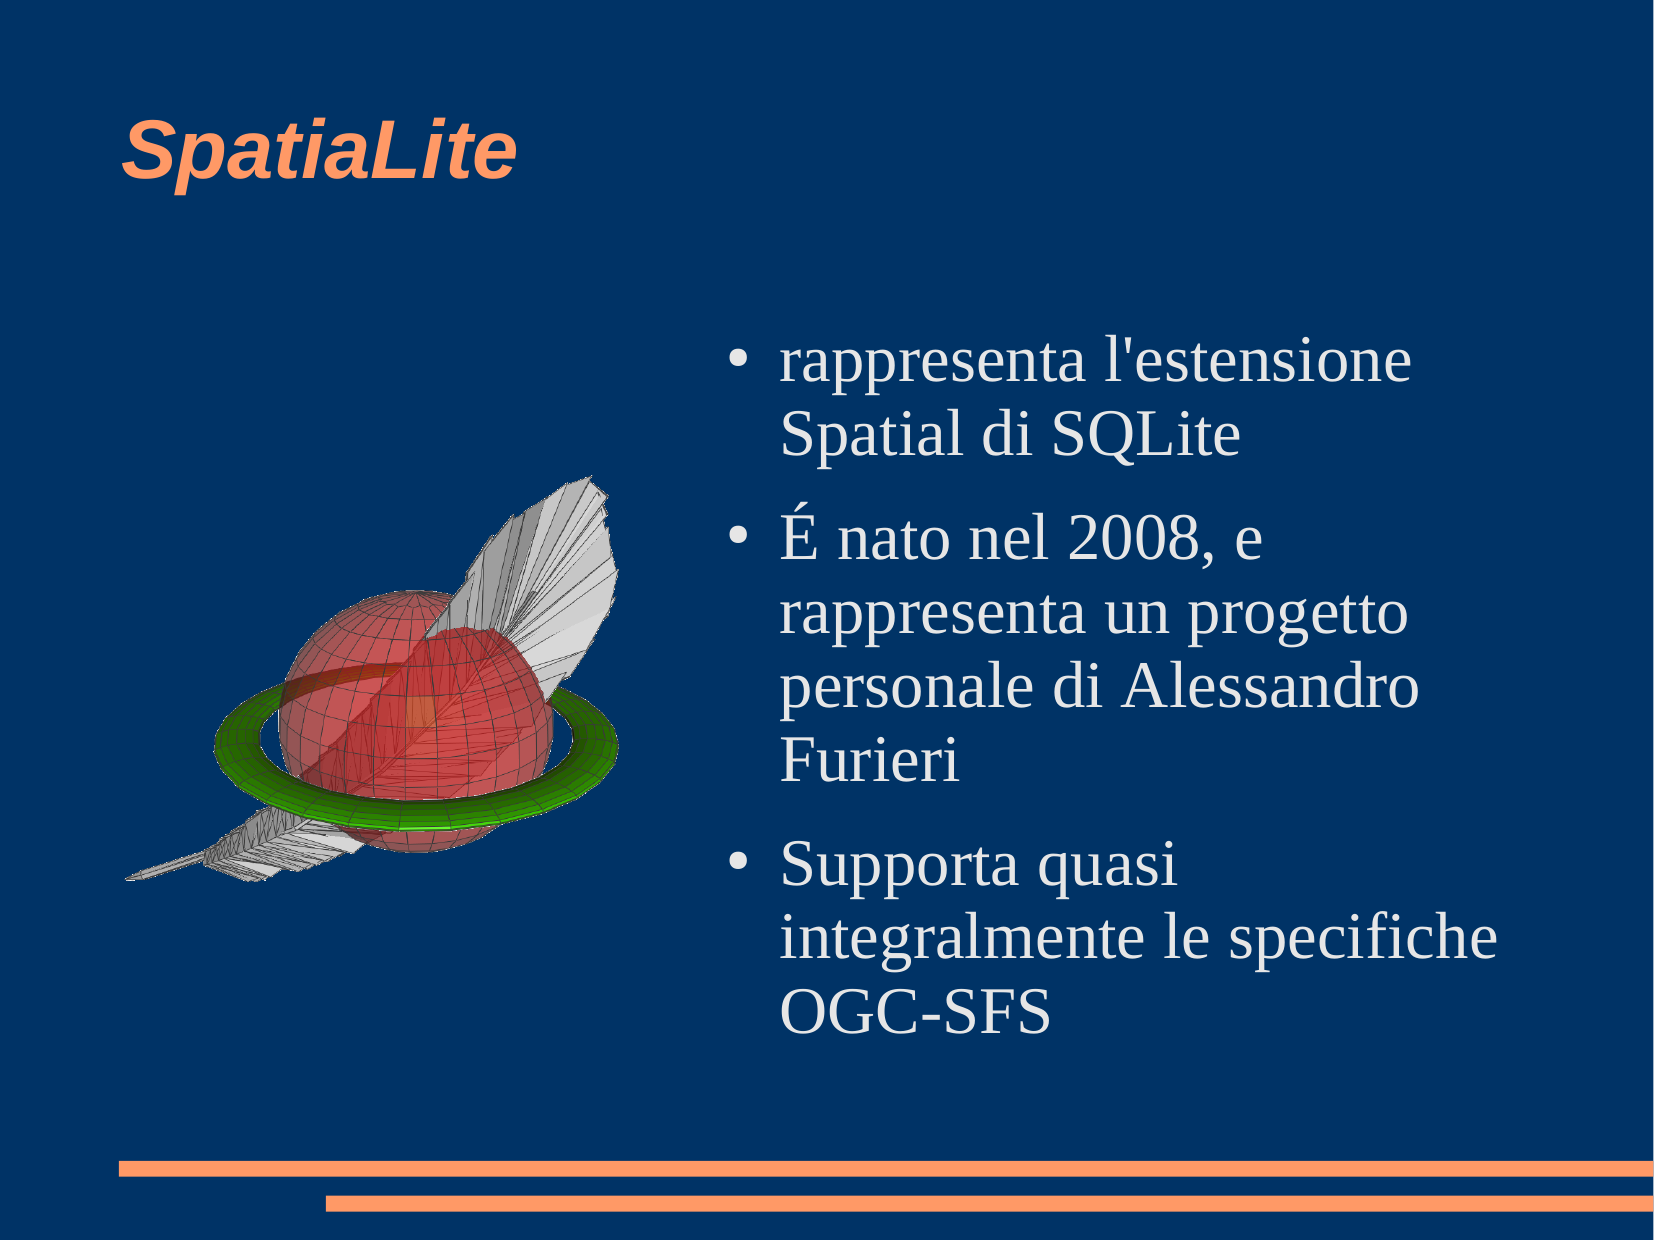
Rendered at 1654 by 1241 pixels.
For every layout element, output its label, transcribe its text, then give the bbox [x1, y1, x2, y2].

title SpatiaLite [121, 53, 1534, 246]
picture [121, 472, 621, 886]
list rappresenta l'estensione Spatial di SQLite É nato nel 2008, e rappresenta un progetto personale di Alessandro Furieri Supporta quasi integralmente le specifiche OGC-SFS [708, 322, 1562, 1118]
